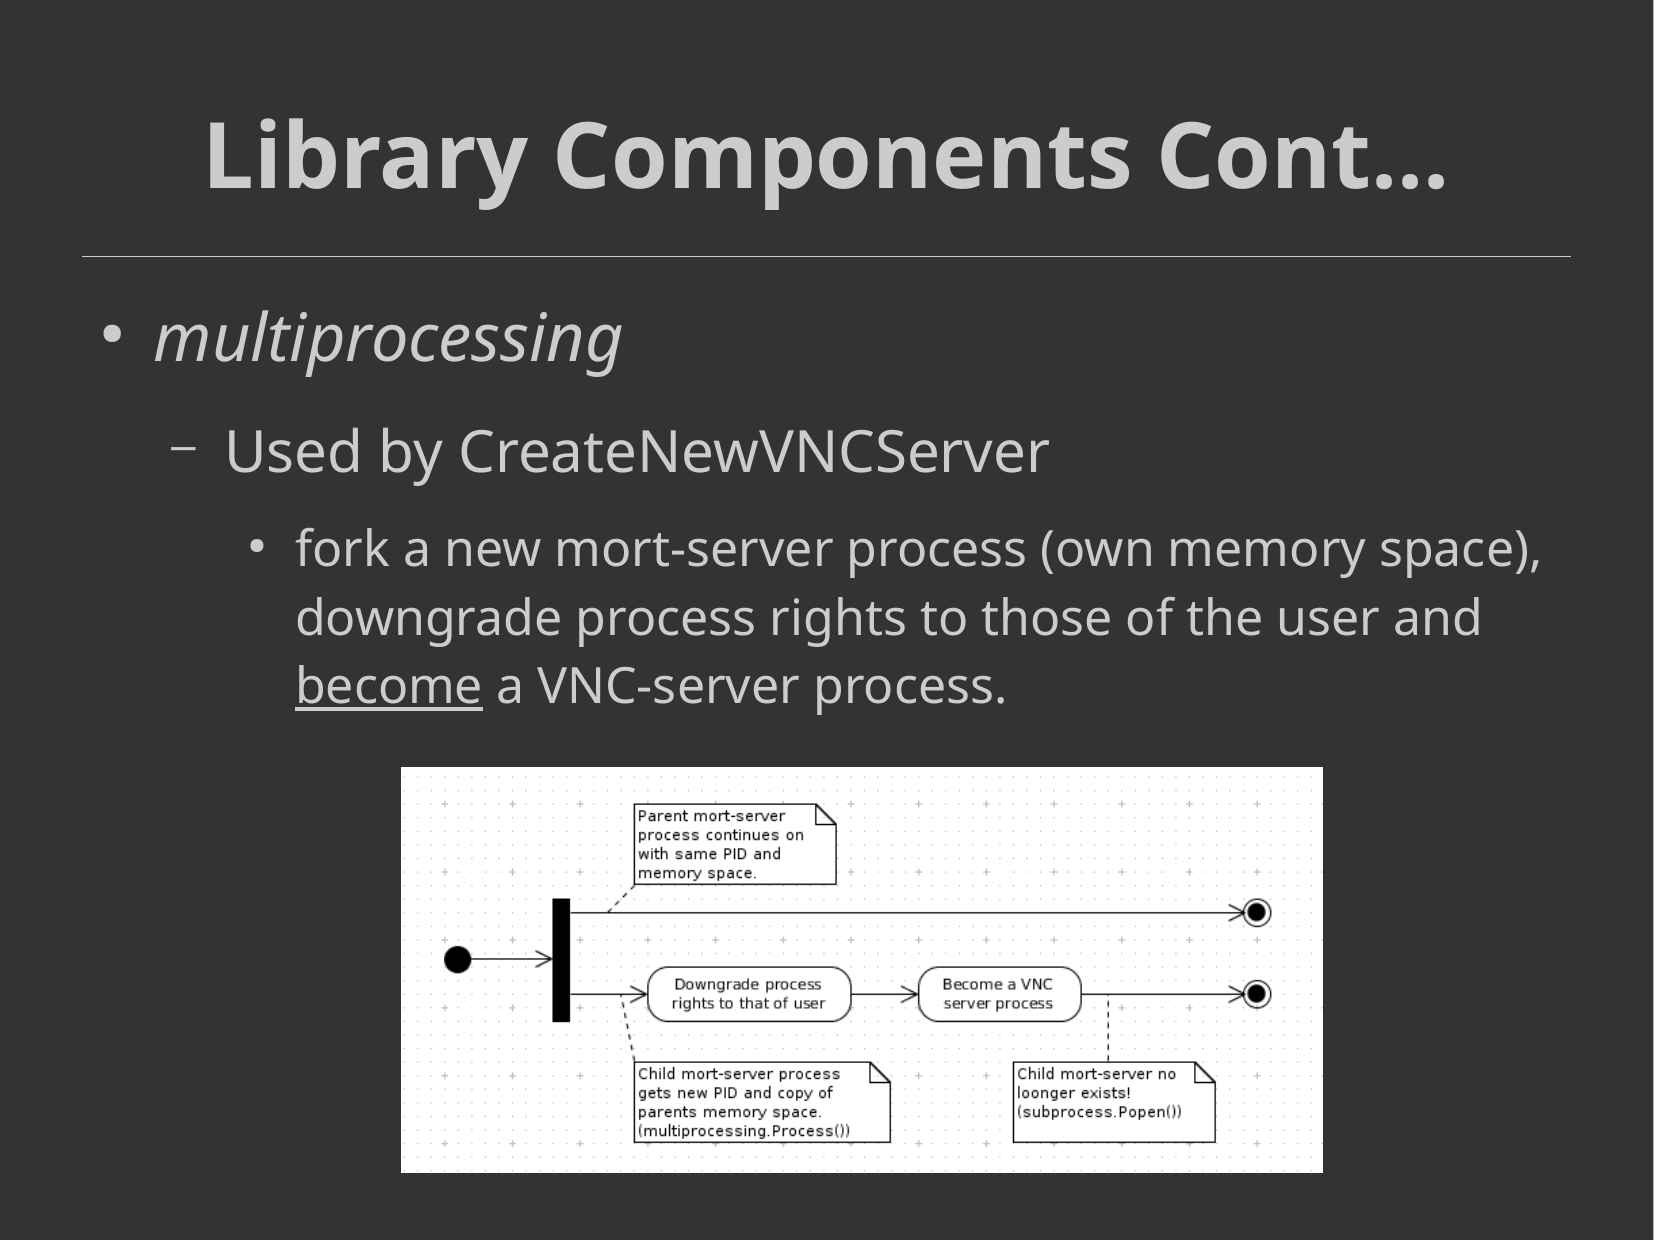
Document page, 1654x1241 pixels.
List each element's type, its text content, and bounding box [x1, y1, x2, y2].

title Library Components Cont... [82, 49, 1571, 257]
picture [401, 767, 1323, 1173]
list multiprocessing Used by CreateNewVNCServer fork a new mort-server process (own memory space), downgrade process rights to those of the user and become a VNC-server process. [82, 290, 1571, 1004]
